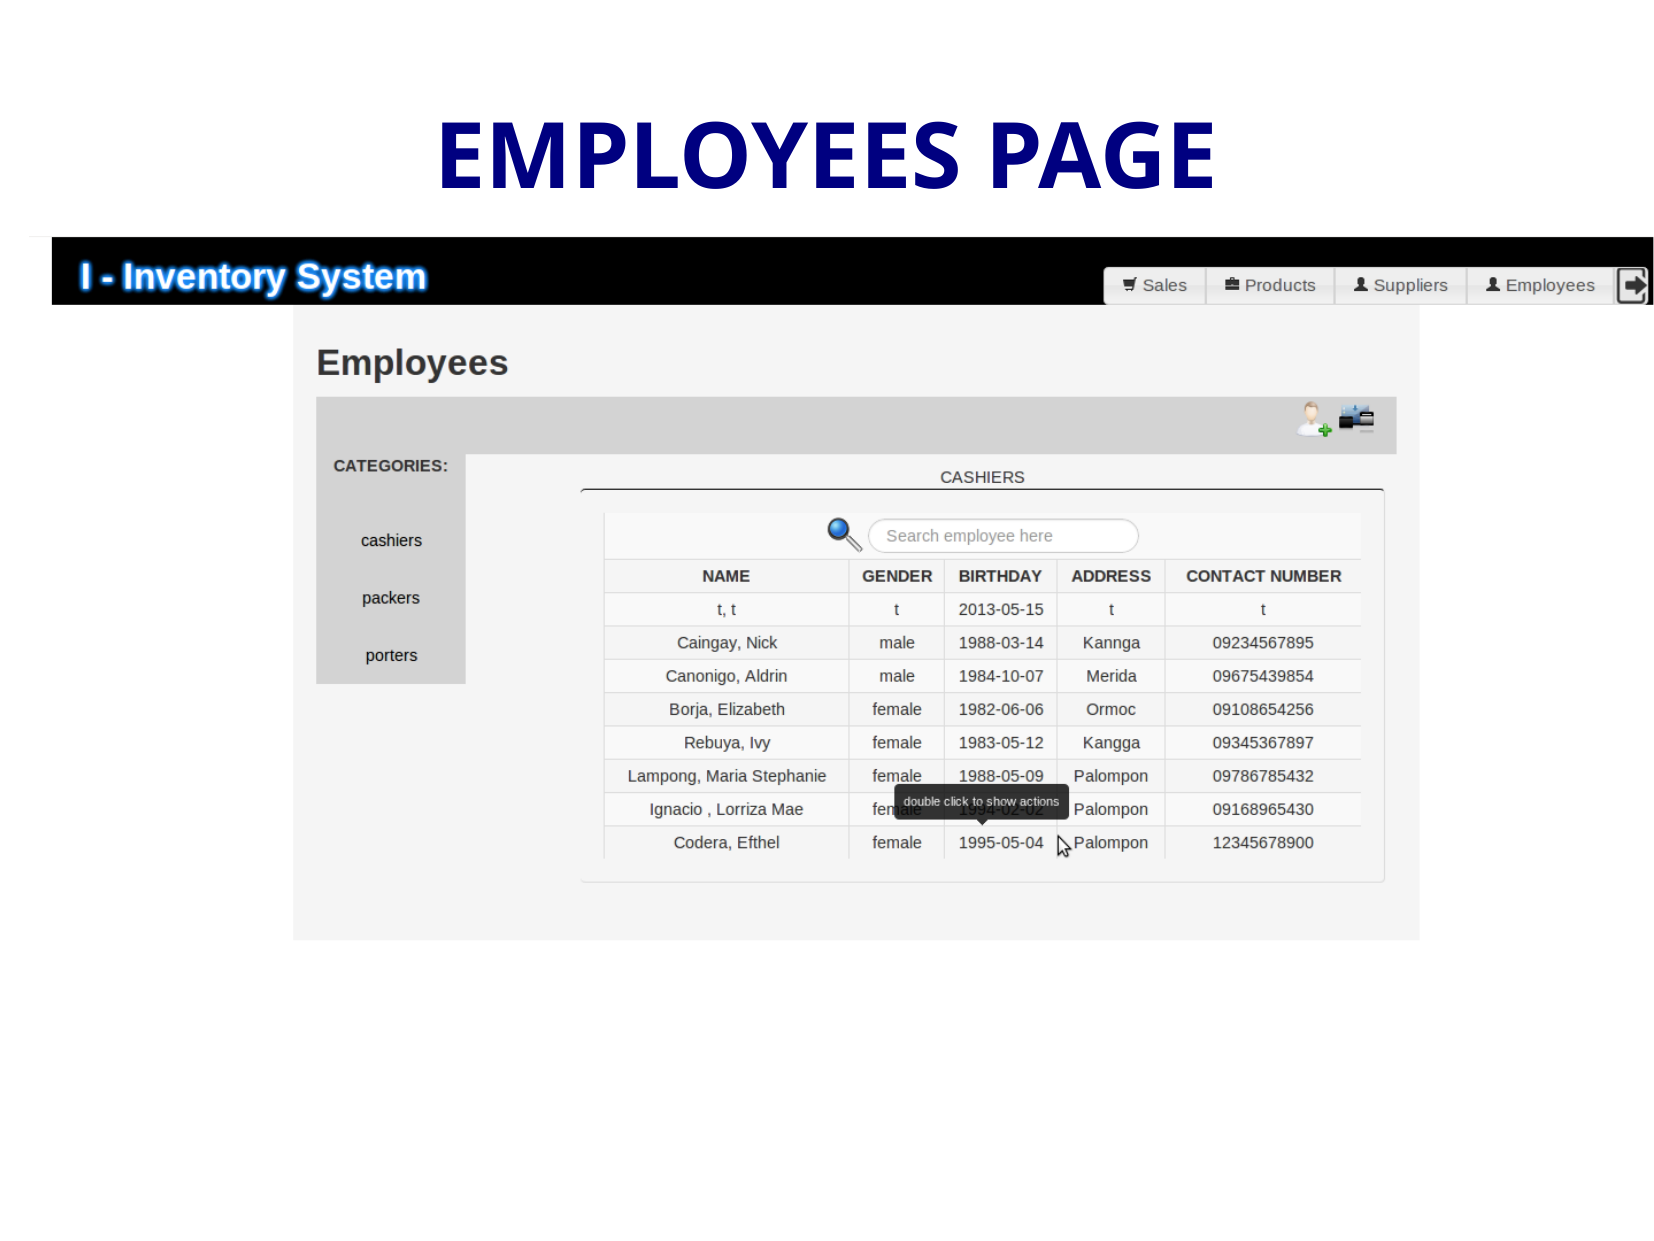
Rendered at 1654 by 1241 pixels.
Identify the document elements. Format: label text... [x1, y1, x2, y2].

title EMPLOYEES PAGE [82, 49, 1571, 236]
picture [29, 236, 1654, 1241]
